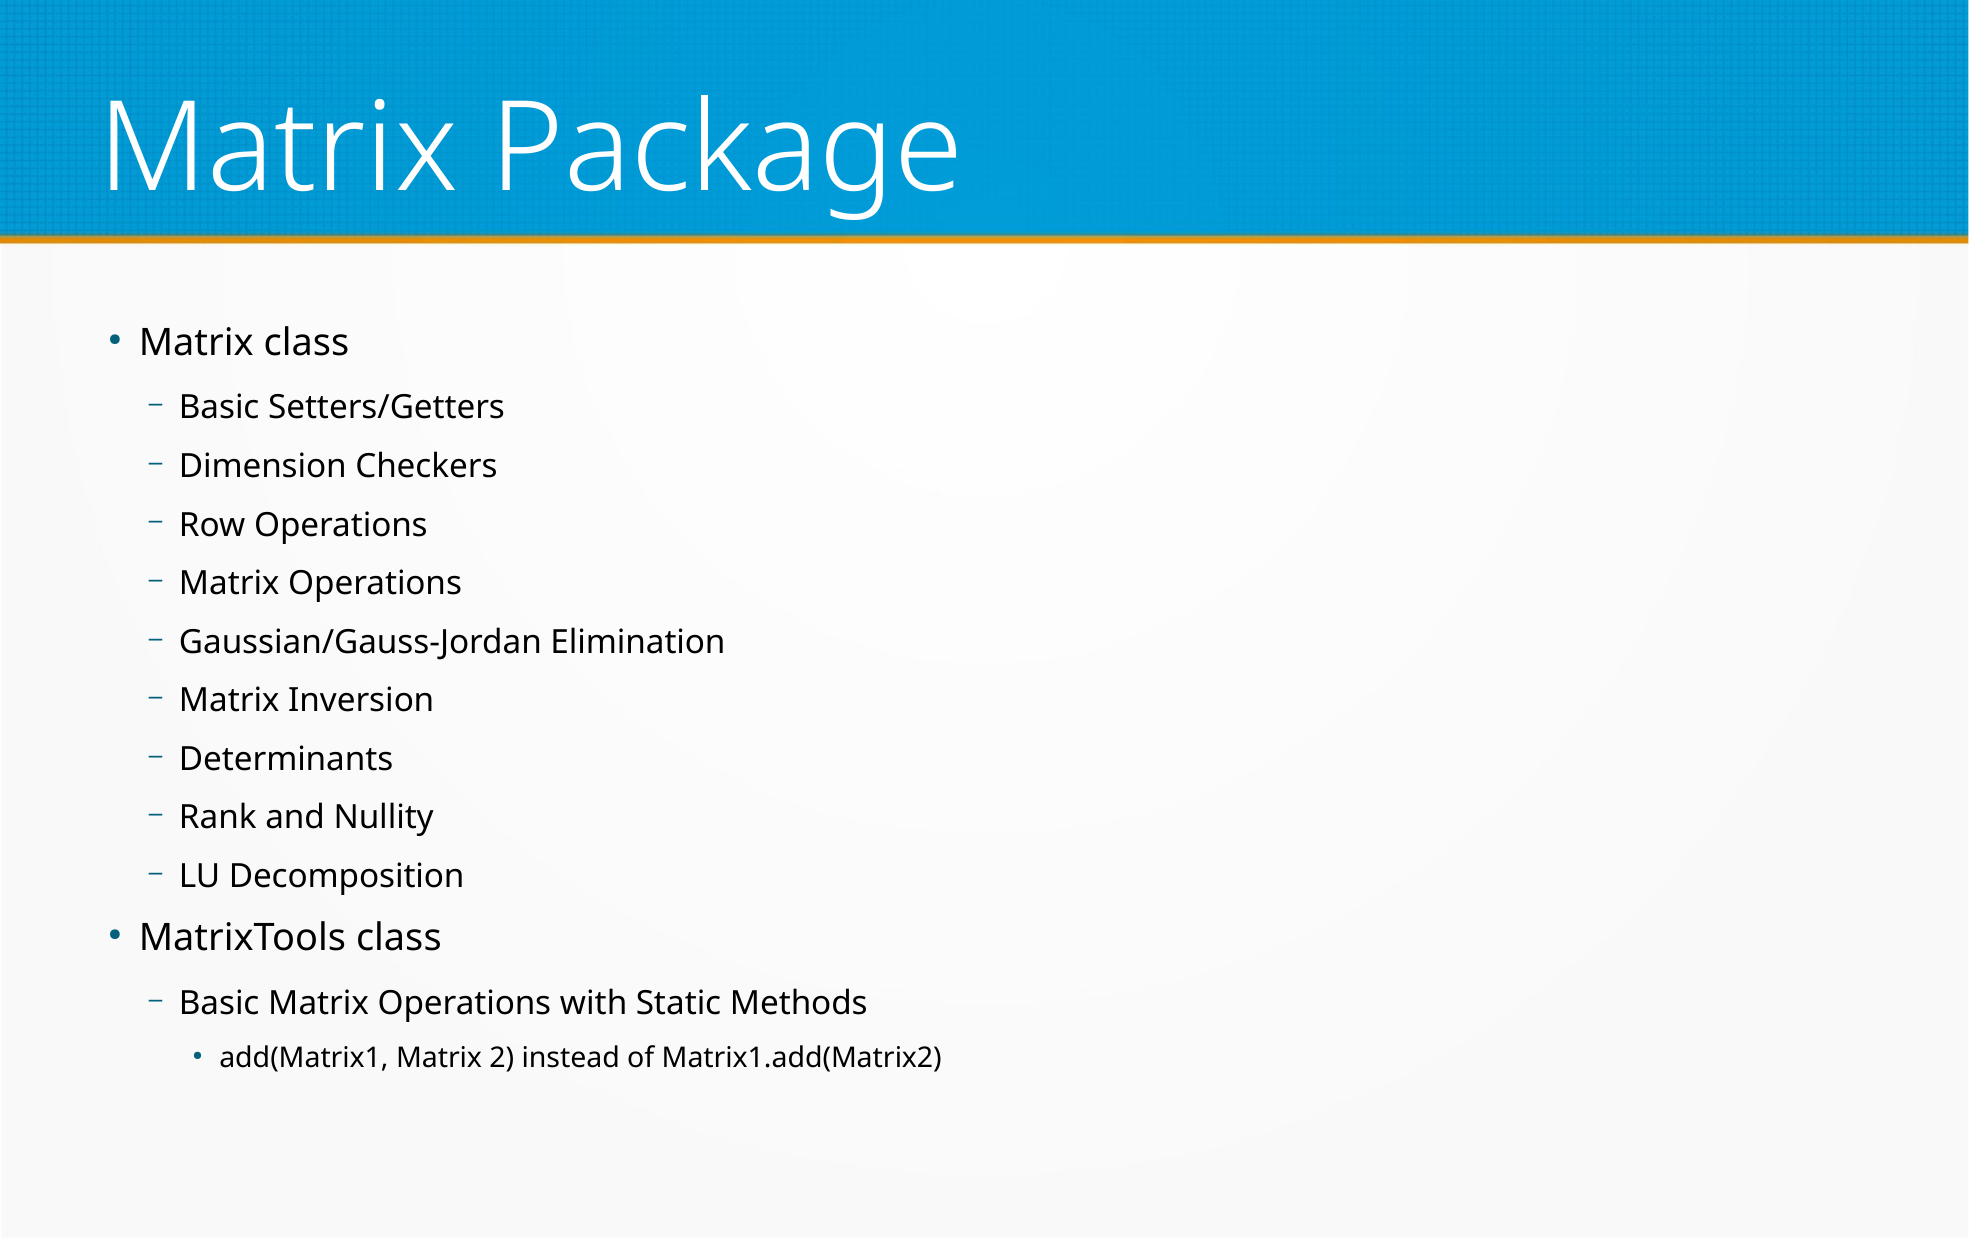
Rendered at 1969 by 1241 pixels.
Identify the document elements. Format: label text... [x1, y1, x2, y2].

list Matrix class Basic Setters/Getters Dimension Checkers Row Operations Matrix Operations Gaussian/Gauss-Jordan Elimination Matrix Inversion Determinants Rank and Nullity LU Decomposition MatrixTools class Basic Matrix Operations with Static Methods add(Matrix1, Matrix 2) instead of Matrix1.add(Matrix2) [98, 315, 1861, 1081]
picture [0, 233, 1969, 1241]
title Matrix Package [98, 19, 1870, 227]
